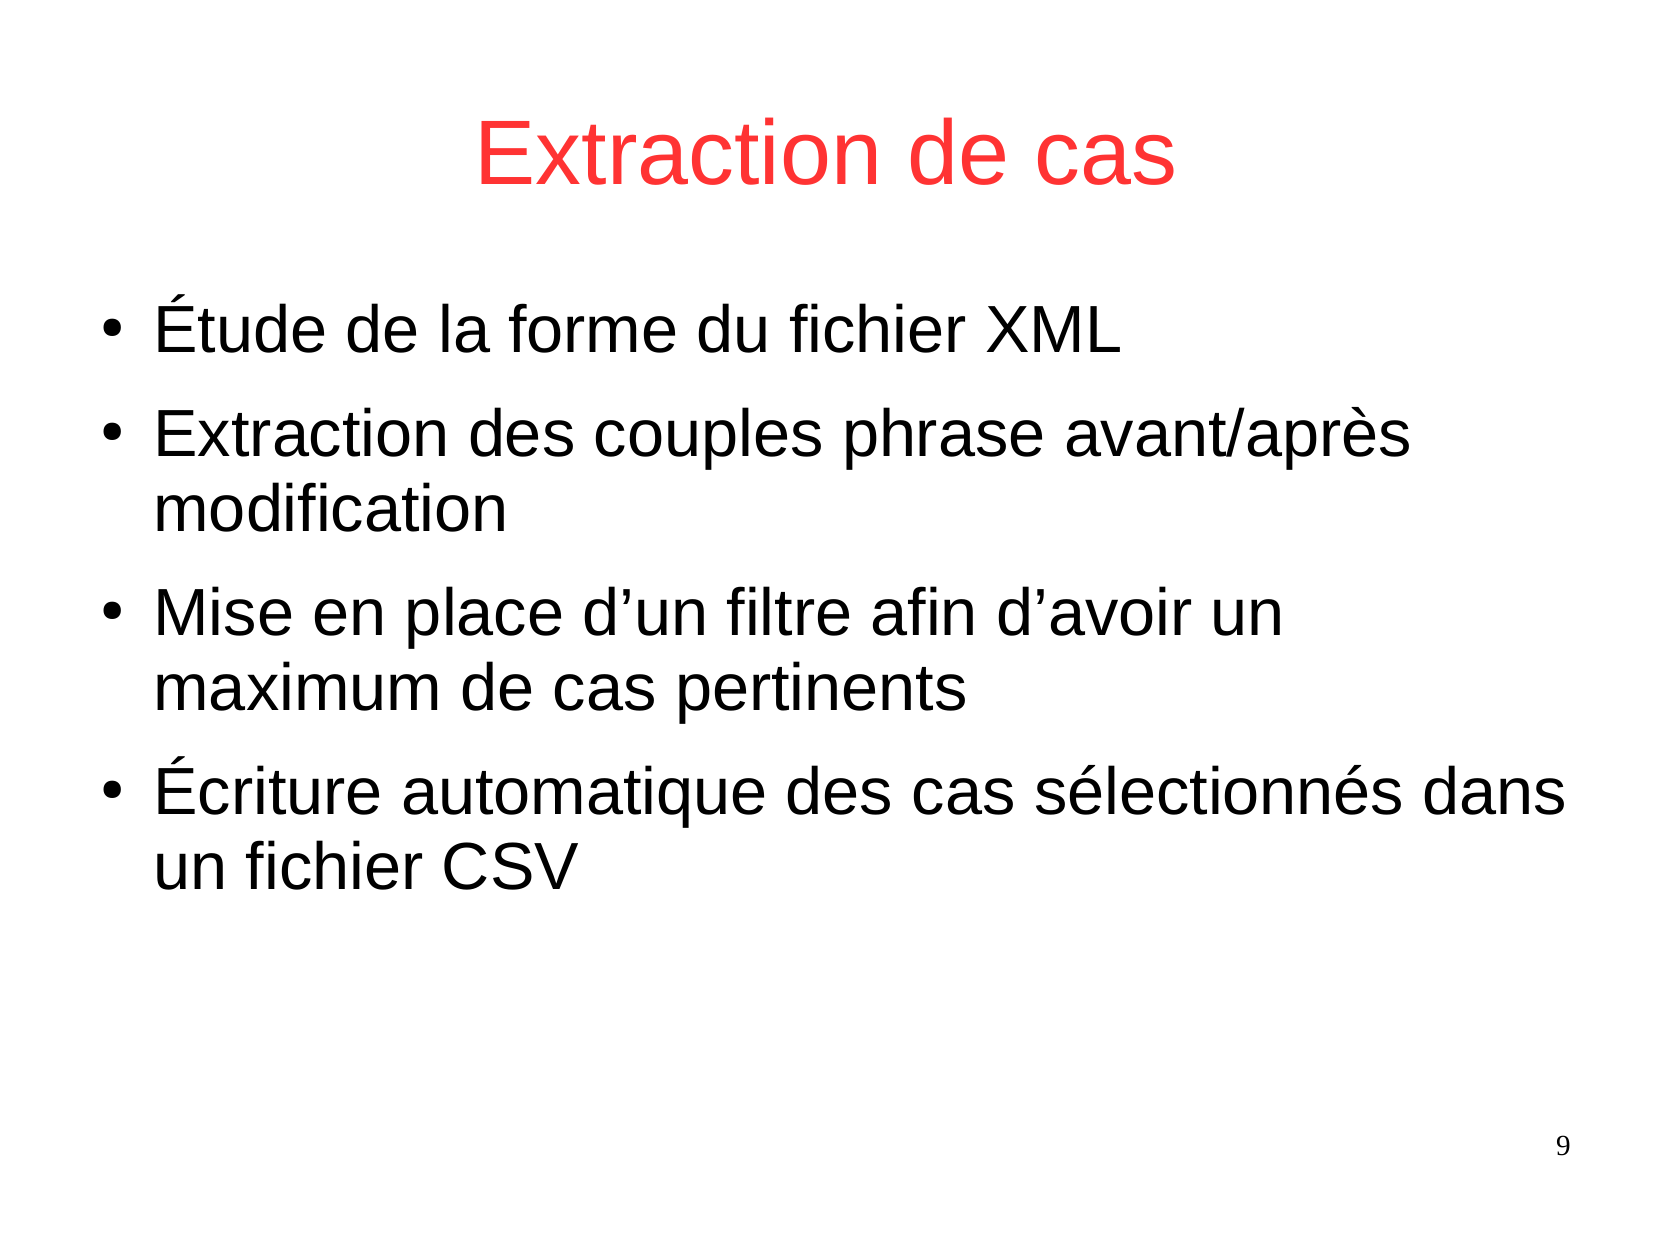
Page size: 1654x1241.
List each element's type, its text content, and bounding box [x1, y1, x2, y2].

list Étude de la forme du fichier XML Extraction des couples phrase avant/après modification Mise en place d’un filtre afin d’avoir un maximum de cas pertinents Écriture automatique des cas sélectionnés dans un fichier CSV [82, 290, 1571, 1010]
title Extraction de cas [82, 49, 1571, 257]
